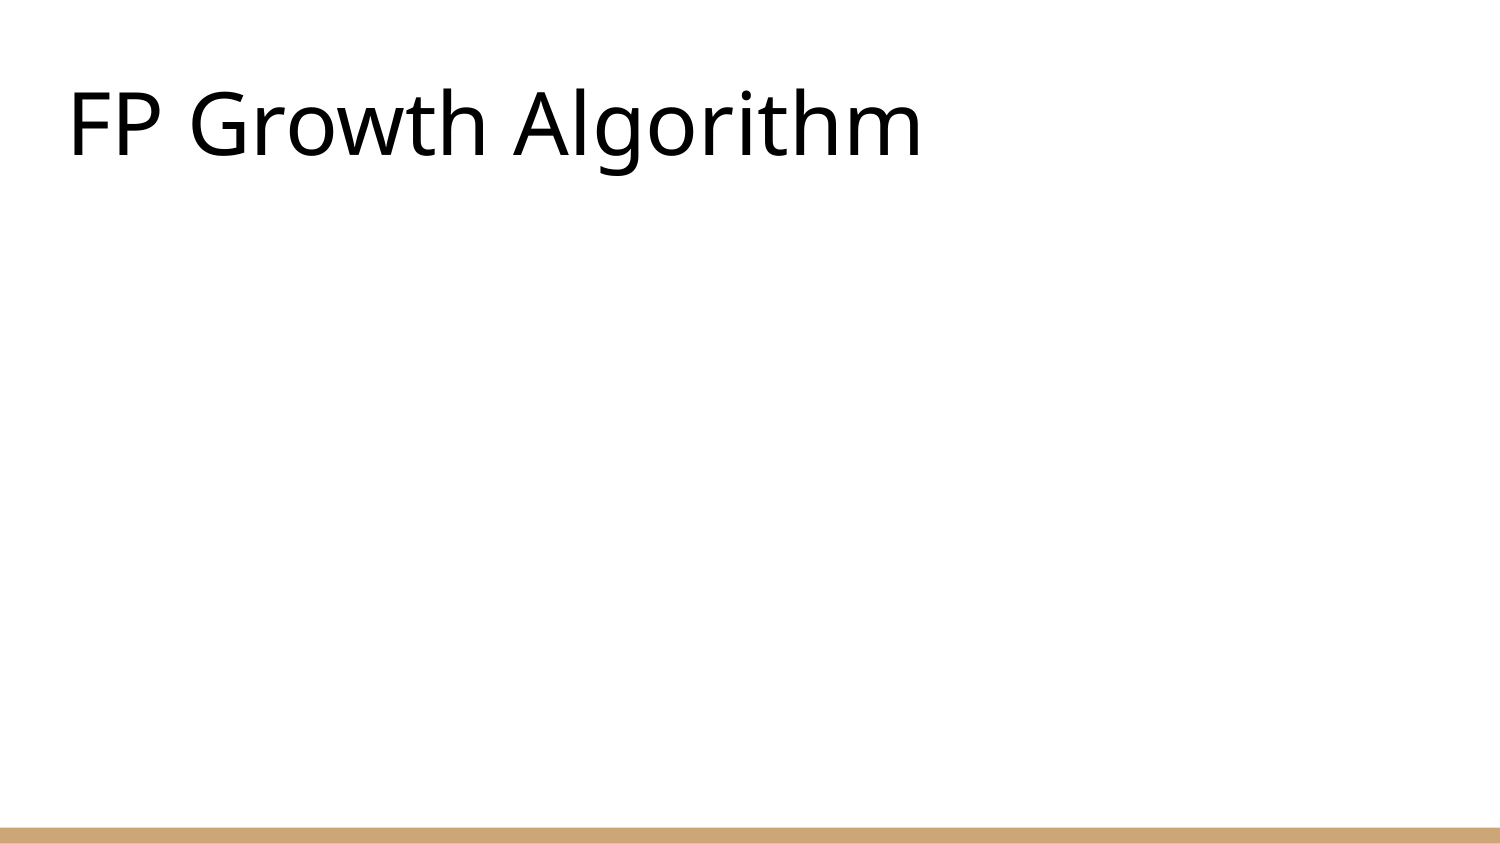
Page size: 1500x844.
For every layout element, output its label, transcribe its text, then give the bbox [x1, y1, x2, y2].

title FP Growth Algorithm [51, 51, 1449, 189]
